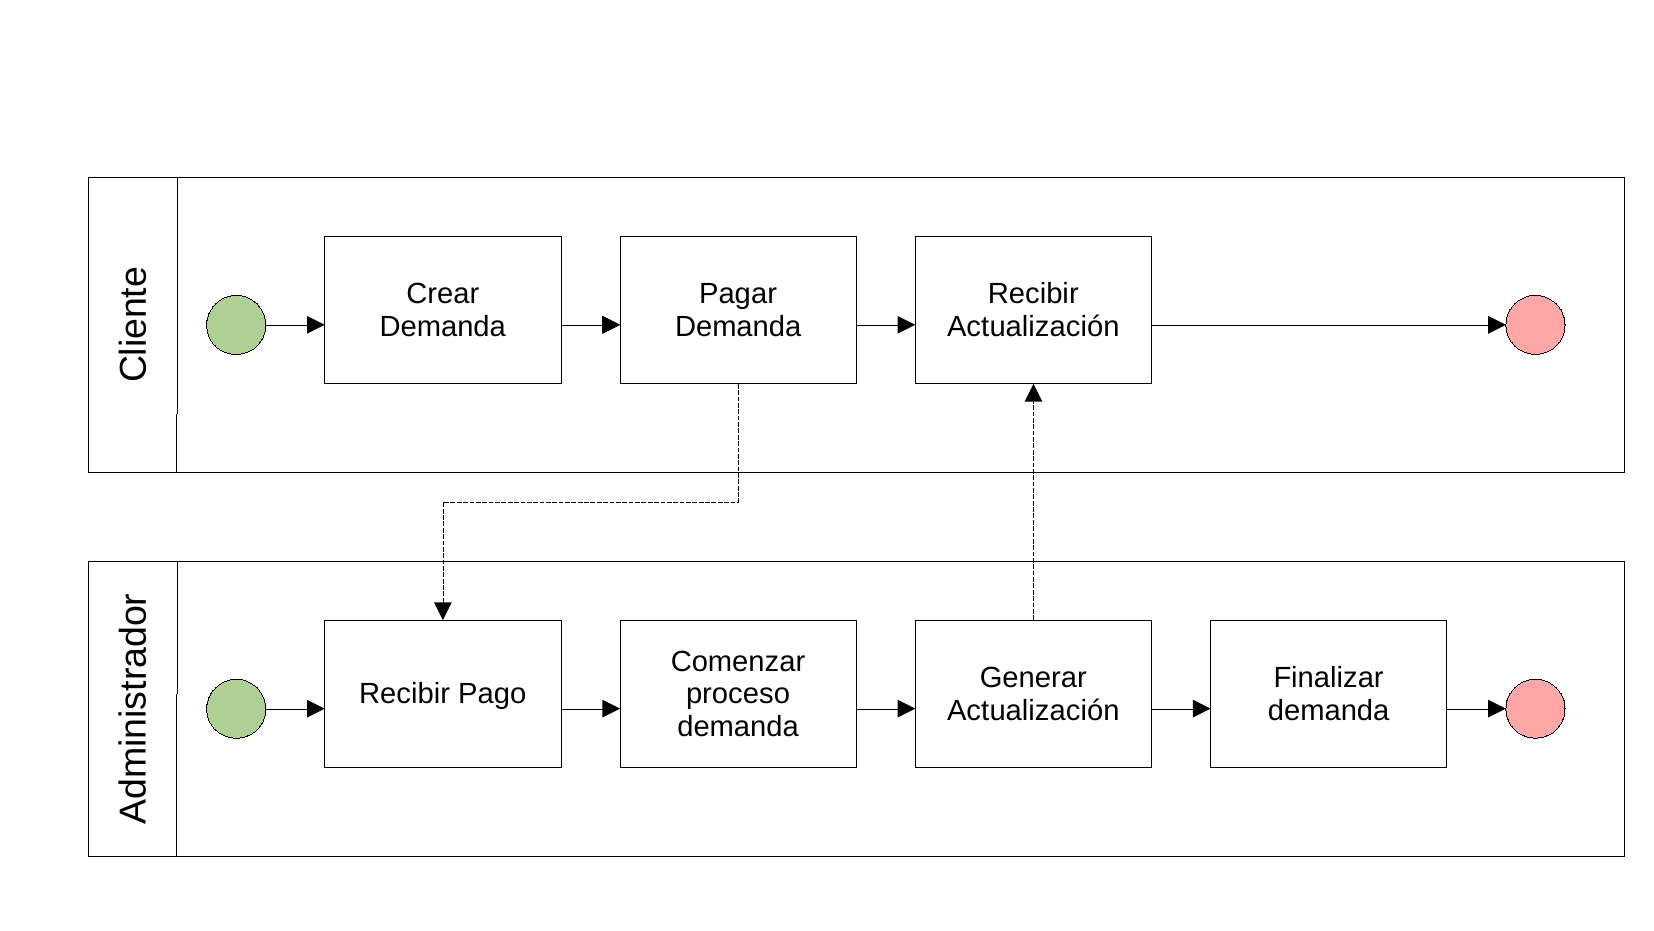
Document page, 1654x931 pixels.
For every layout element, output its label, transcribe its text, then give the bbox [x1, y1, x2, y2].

text_box [177, 561, 1625, 857]
text_box Recibir Pago [324, 620, 562, 768]
text_box Recibir Actualización [915, 236, 1152, 384]
text_box Administrador [88, 561, 178, 857]
text_box Finalizar demanda [1210, 620, 1447, 768]
text_box Pagar Demanda [620, 236, 857, 384]
text_box [177, 177, 1625, 473]
text_box Cliente [88, 177, 178, 473]
text_box Comenzar proceso demanda [620, 620, 857, 768]
text_box Generar Actualización [915, 620, 1152, 768]
text_box Crear Demanda [324, 236, 562, 384]
